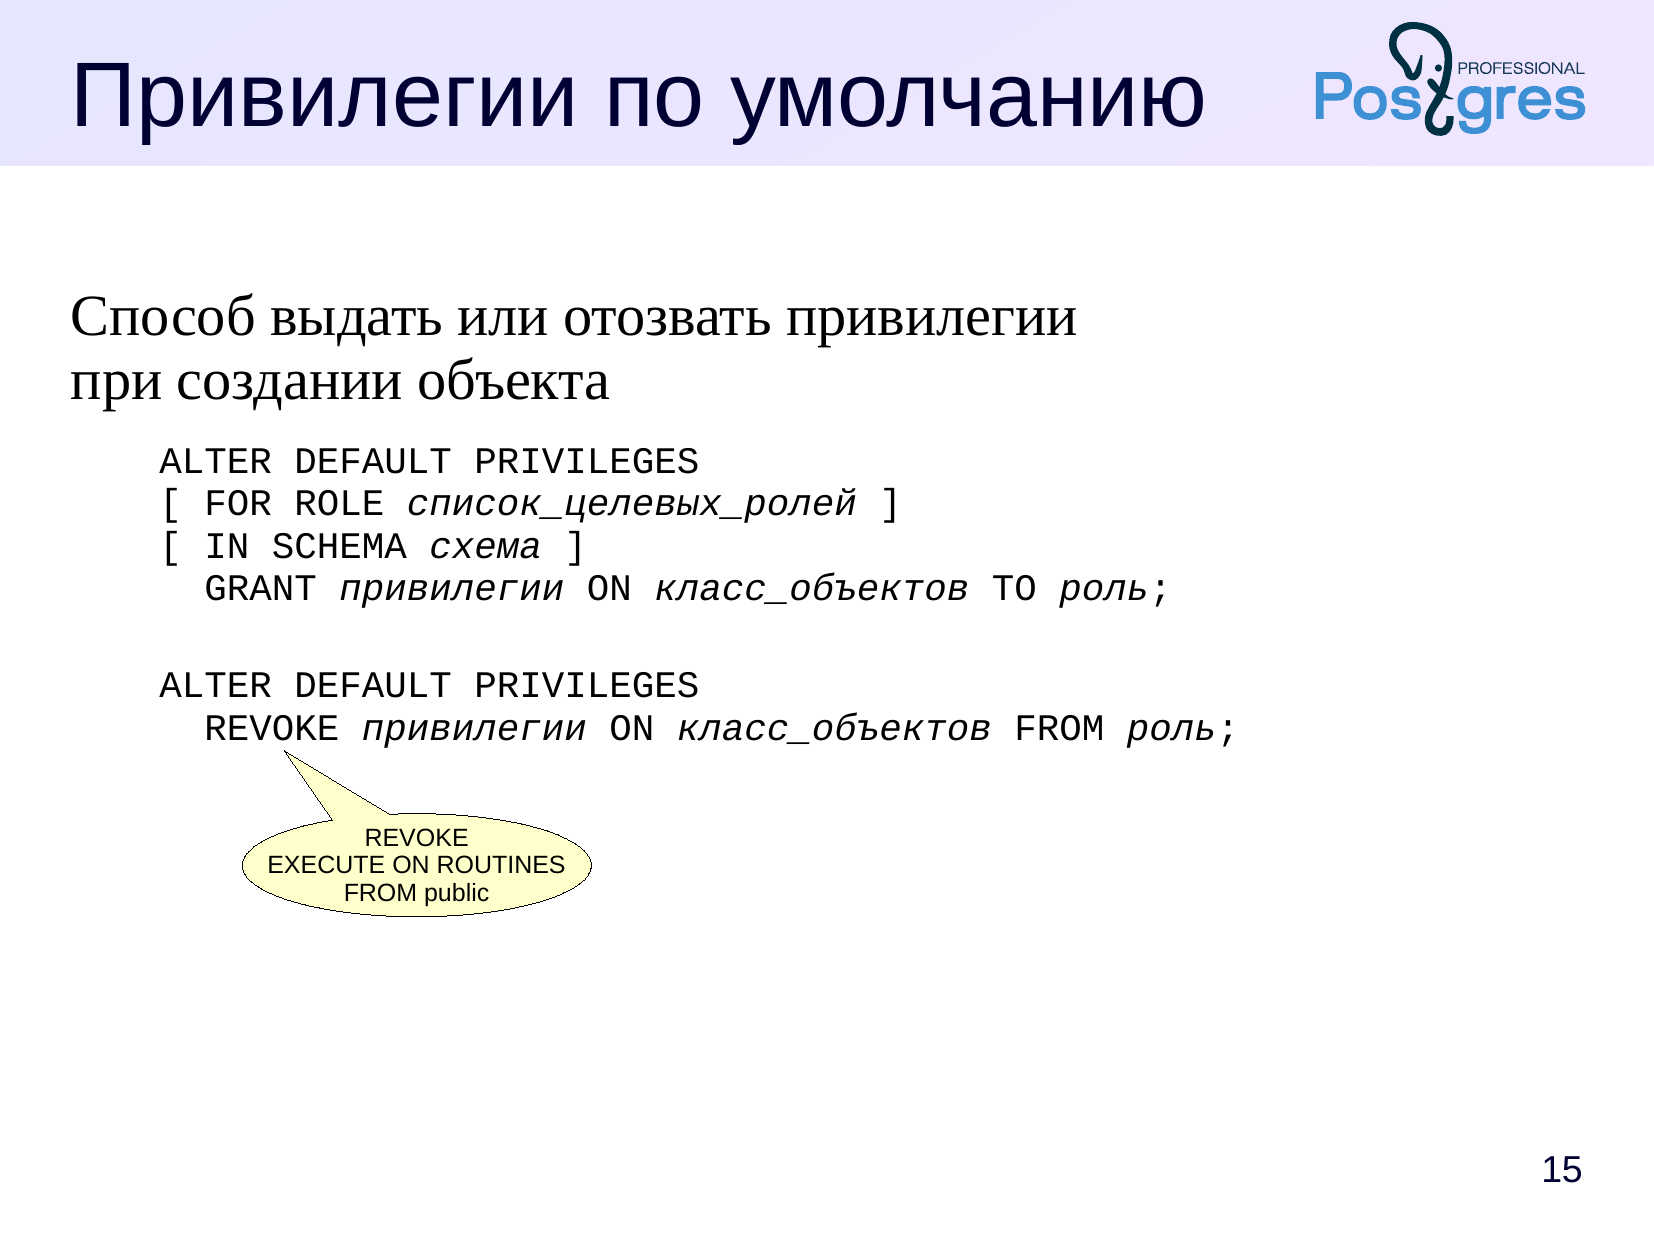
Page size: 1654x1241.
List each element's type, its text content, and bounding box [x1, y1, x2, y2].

text_box REVOKE EXECUTE ON ROUTINES FROM public [242, 750, 592, 917]
title Привилегии по умолчанию [70, 43, 1306, 147]
list Способ выдать или отозвать привилегии при создании объекта ALTER DEFAULT PRIVILEGES [ FOR ROLE список_целевых_ролей ] [ IN SCHEMA схема ] GRANT привилегии ON класс_объектов TO роль; ALTER DEFAULT PRIVILEGES REVOKE привилегии ON класс_объектов FROM роль; [70, 283, 1583, 1134]
